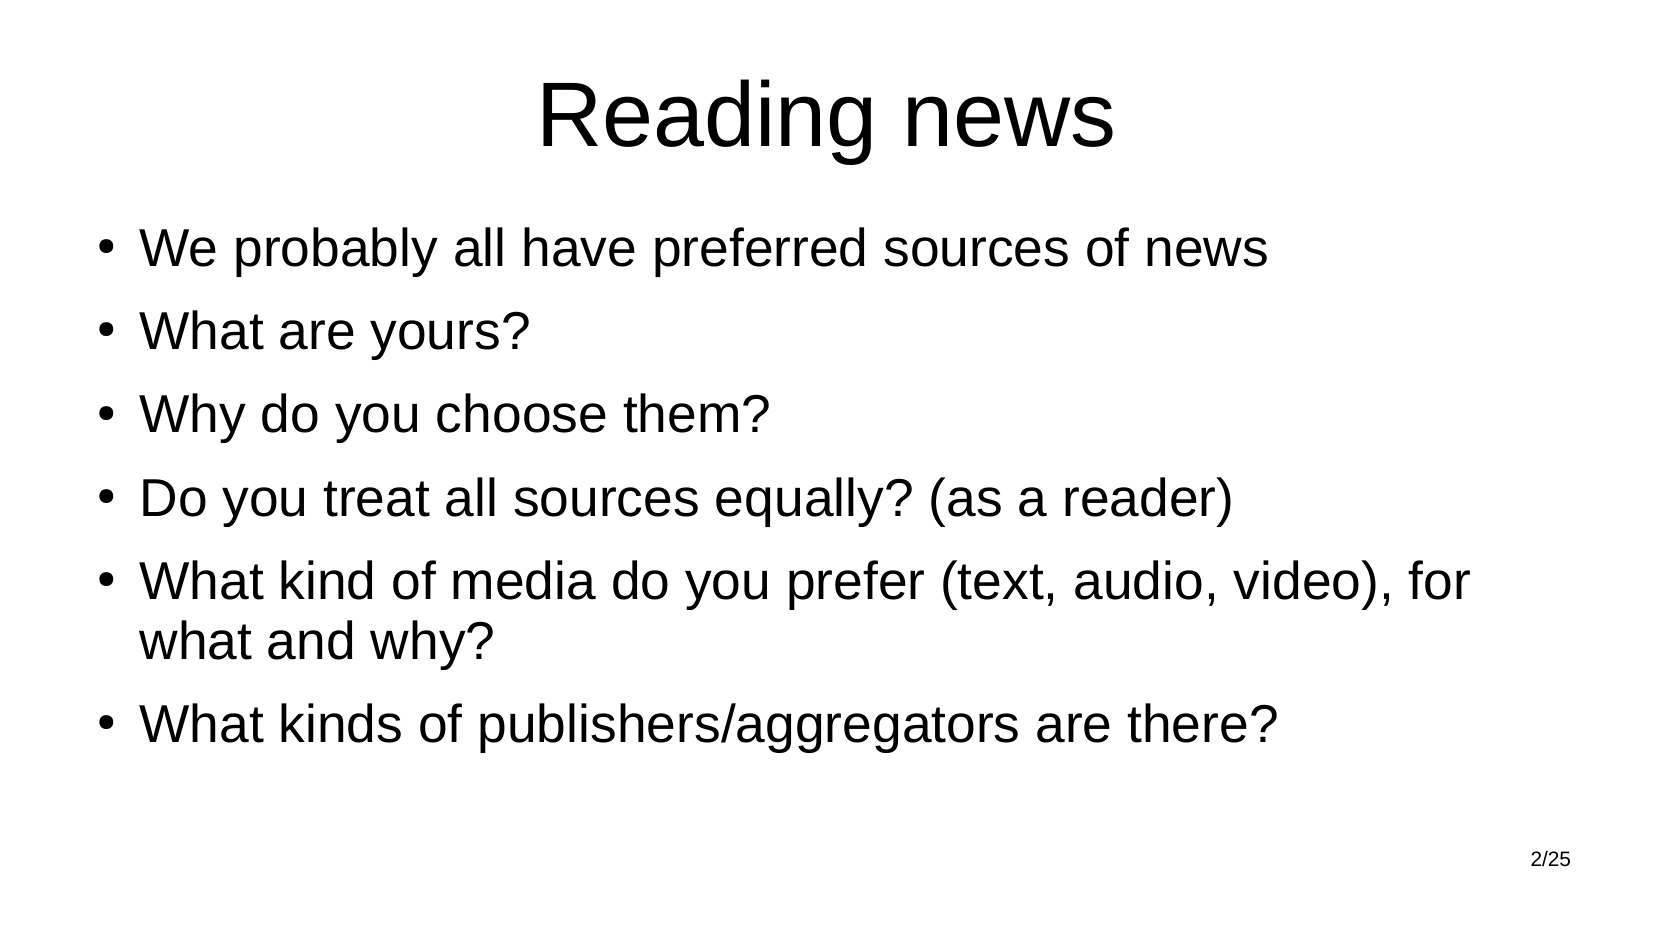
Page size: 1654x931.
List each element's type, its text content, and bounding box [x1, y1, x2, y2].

list We probably all have preferred sources of news What are yours? Why do you choose them? Do you treat all sources equally? (as a reader) What kind of media do you prefer (text, audio, video), for what and why? What kinds of publishers/aggregators are there? [82, 217, 1571, 758]
title Reading news [82, 37, 1571, 193]
